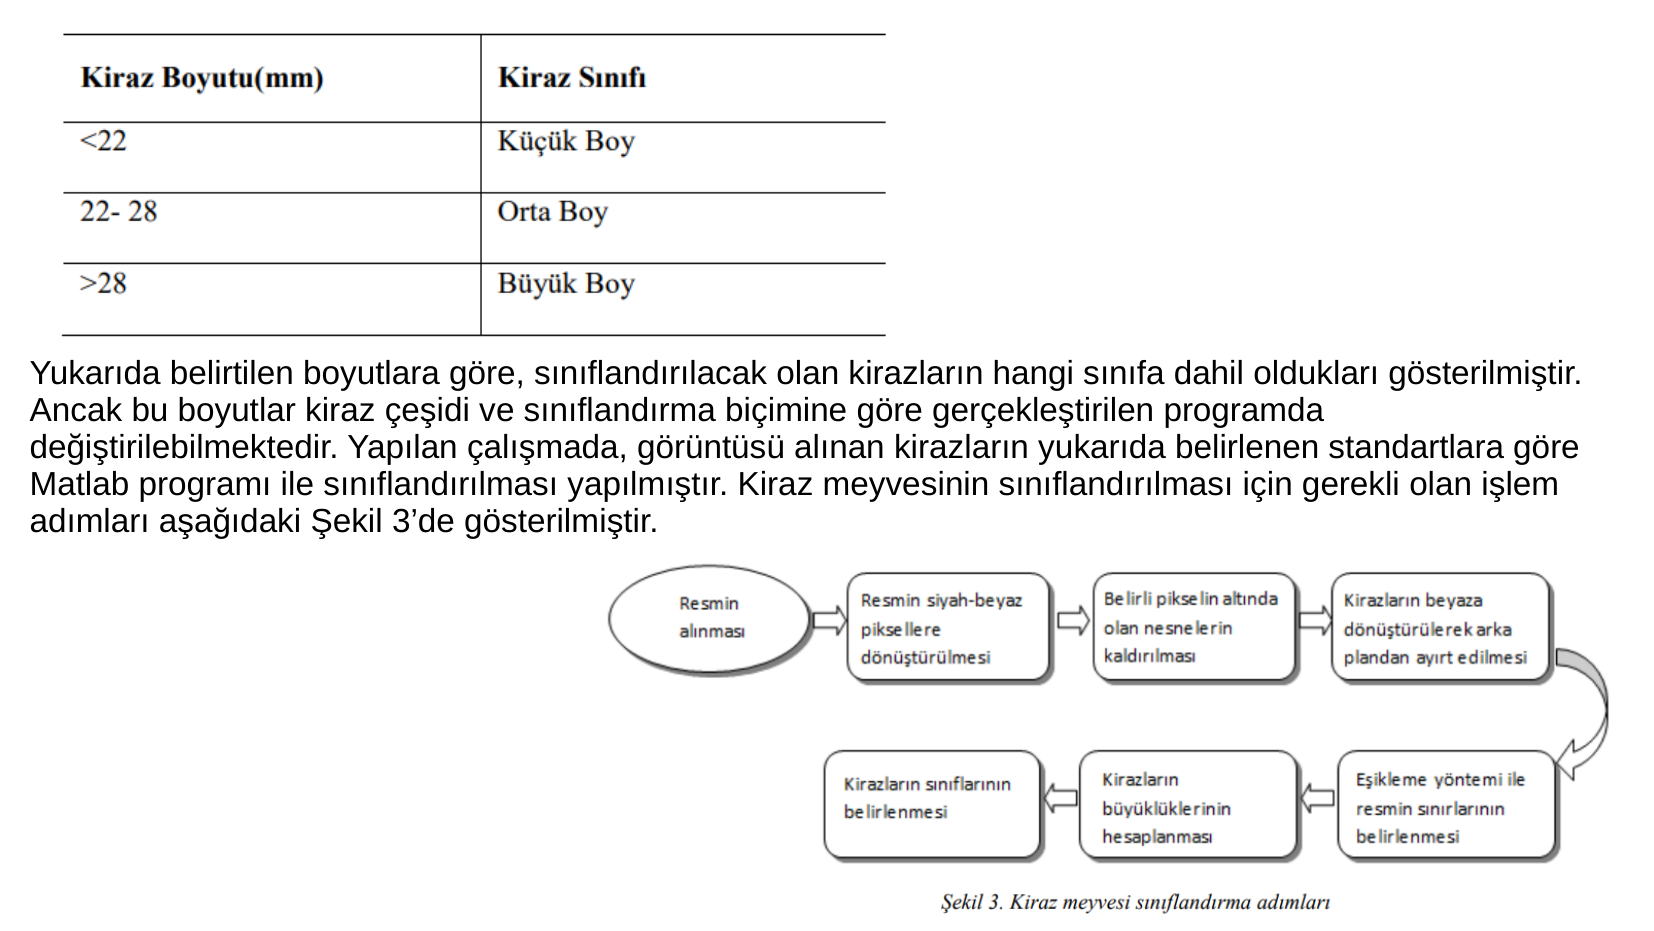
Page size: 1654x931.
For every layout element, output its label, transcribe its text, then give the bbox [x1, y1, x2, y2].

list Yukarıda belirtilen boyutlara göre, sınıflandırılacak olan kirazların hangi sınıfa dahil oldukları gösterilmiştir. Ancak bu boyutlar kiraz çeşidi ve sınıflandırma biçimine göre gerçekleştirilen programda değiştirilebilmektedir. Yapılan çalışmada, görüntüsü alınan kirazların yukarıda belirlenen standartlara göre Matlab programı ile sınıflandırılması yapılmıştır. Kiraz meyvesinin sınıflandırılması için gerekli olan işlem adımları aşağıdaki Şekil 3’de gösterilmiştir. [29, 354, 1595, 562]
picture [0, 21, 965, 355]
picture [590, 541, 1625, 916]
